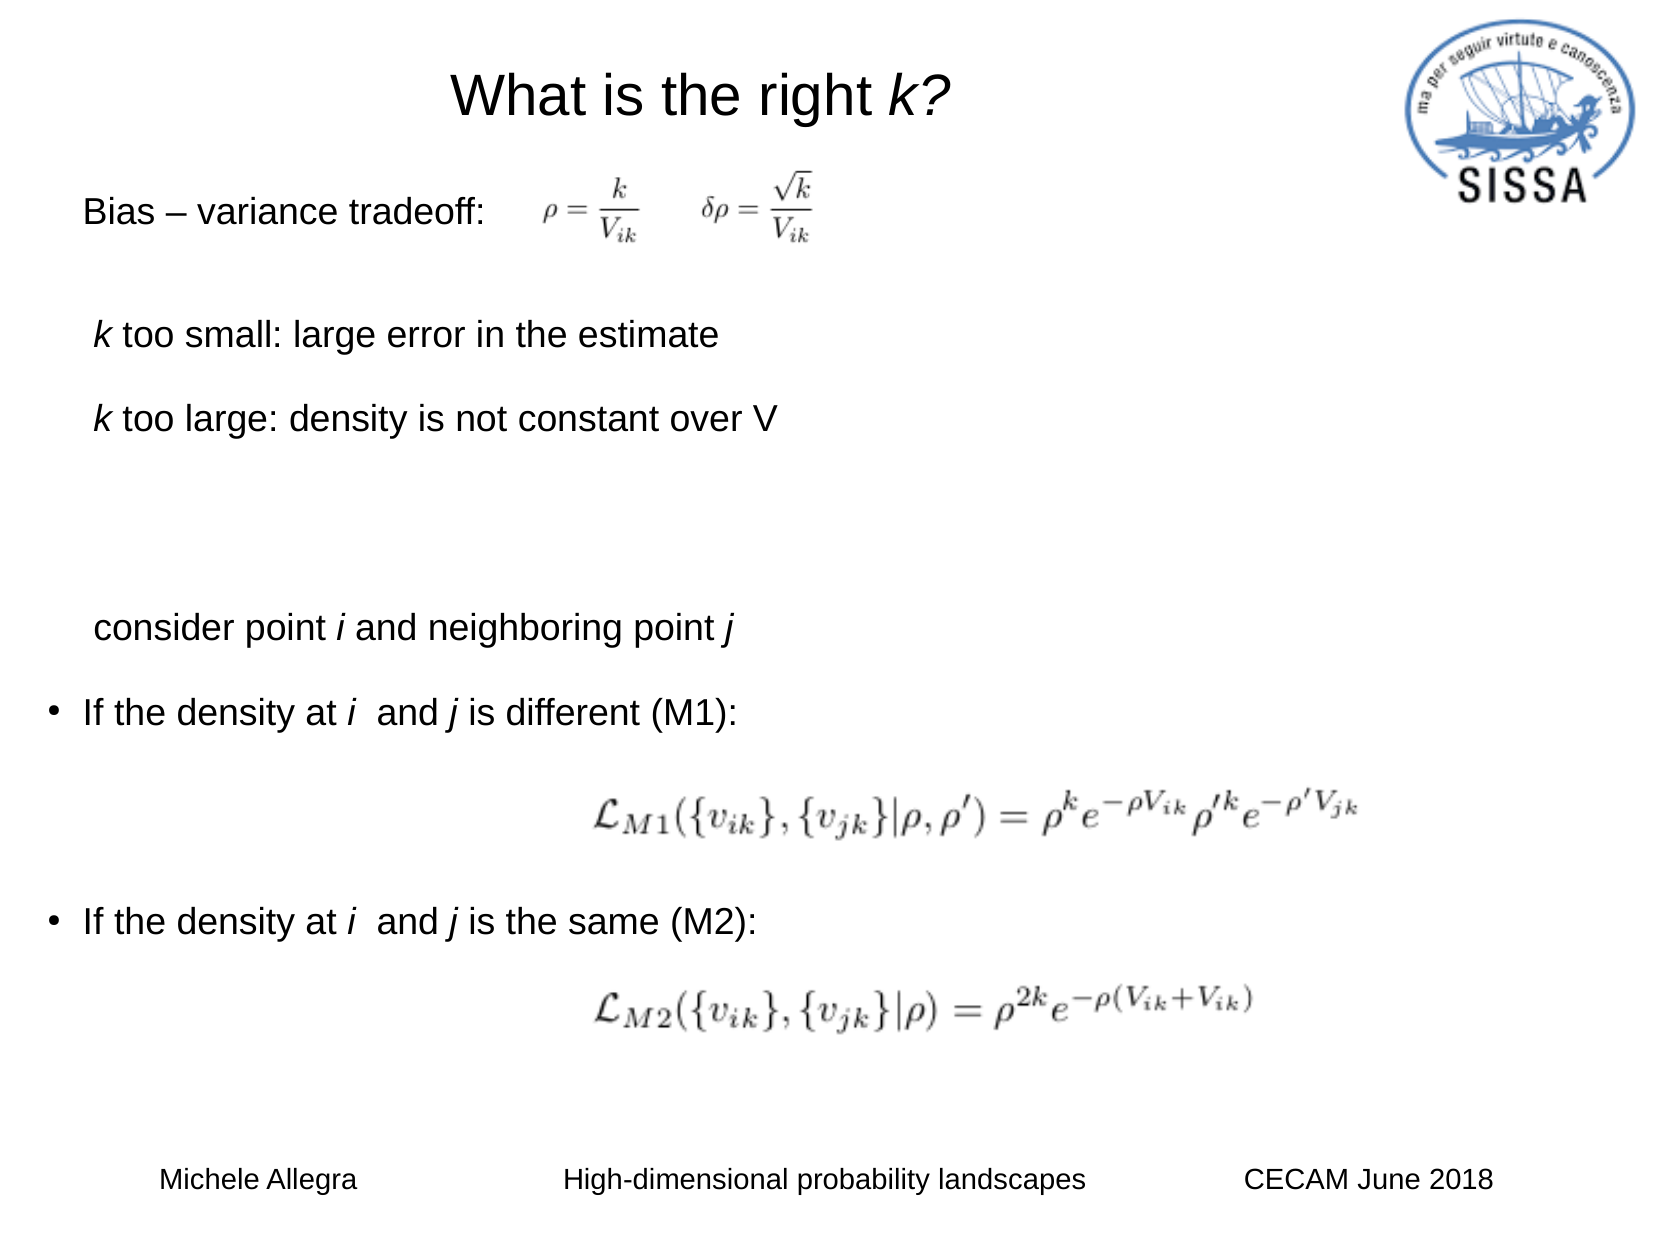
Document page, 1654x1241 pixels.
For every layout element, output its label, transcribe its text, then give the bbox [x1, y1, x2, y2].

subtitle Bias – variance tradeoff: [47, 22, 1536, 359]
picture [558, 769, 1392, 880]
picture [550, 967, 1334, 1087]
title Michele Allegra High-dimensional probability landscapes CECAM June 2018 [82, 1141, 1571, 1217]
picture [502, 165, 841, 255]
picture [1391, 16, 1652, 207]
text_box k too small: large error in the estimate k too large: density is not constant over V consider point i and neighboring point j If the density at i and j is different (M1): If the density at i and j is the same (M2): [47, 166, 981, 1090]
